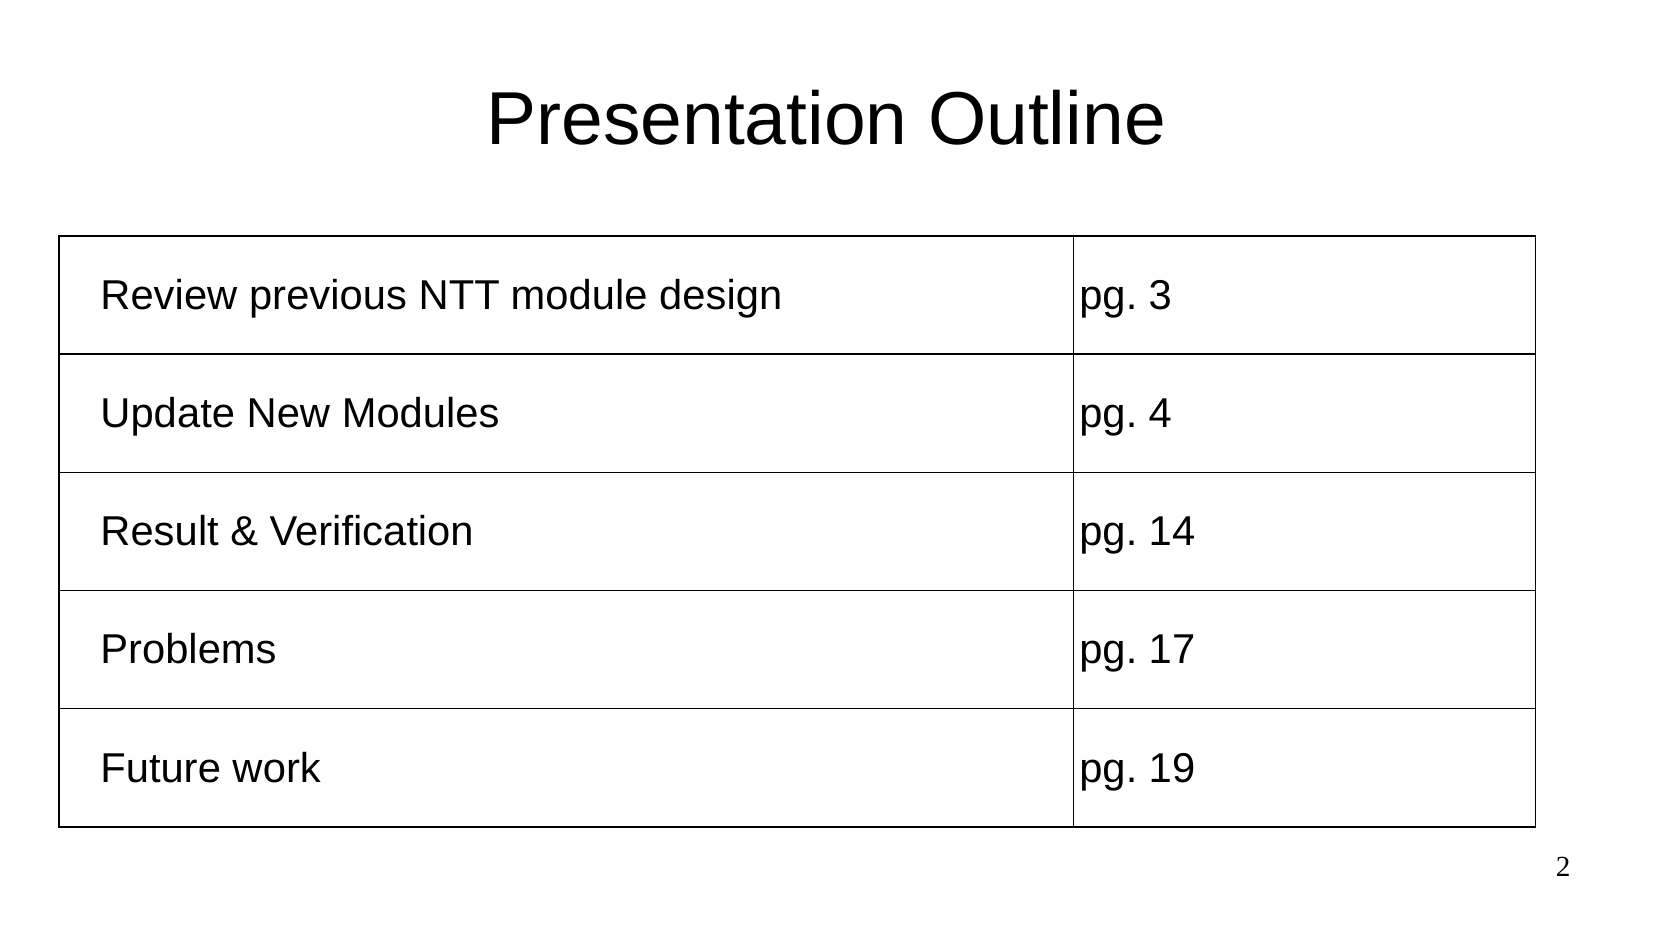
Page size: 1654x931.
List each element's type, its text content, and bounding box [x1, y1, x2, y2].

table_cell pg. 17 [1074, 591, 1535, 708]
table_cell pg. 19 [1074, 709, 1535, 826]
title Presentation Outline [82, 69, 1571, 160]
table_header pg. 3 [1074, 237, 1535, 353]
table_cell pg. 4 [1074, 355, 1535, 472]
table_cell Problems [60, 591, 1073, 708]
table_cell pg. 14 [1074, 473, 1535, 590]
table_cell Result & Verification [60, 473, 1073, 590]
table_cell Future work [60, 709, 1073, 826]
table_header Review previous NTT module design [60, 237, 1073, 353]
table_cell Update New Modules [60, 355, 1073, 472]
